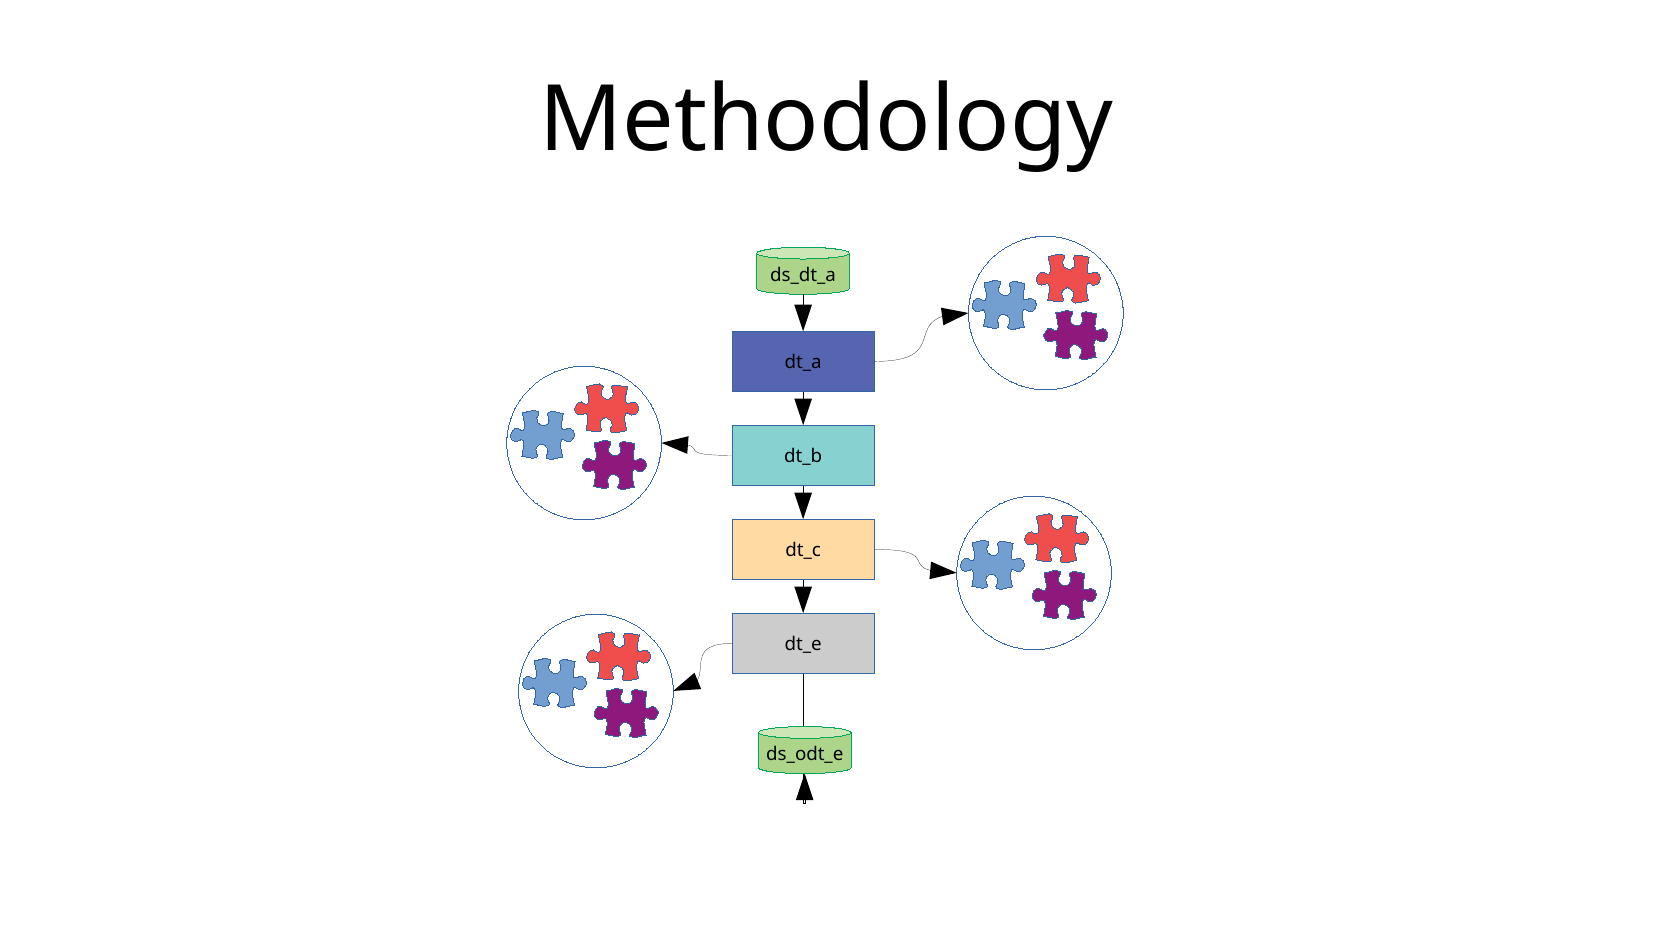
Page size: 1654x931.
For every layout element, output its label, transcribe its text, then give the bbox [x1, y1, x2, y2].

text_box ds_odt_e [758, 733, 852, 774]
text_box [972, 280, 1037, 330]
text_box [1032, 570, 1097, 620]
text_box [510, 410, 575, 460]
text_box [522, 658, 587, 708]
text_box [1043, 310, 1108, 360]
title Methodology [82, 37, 1571, 193]
text_box ds_dt_a [756, 254, 850, 295]
text_box [960, 540, 1025, 590]
text_box dt_e [732, 613, 875, 674]
text_box dt_c [732, 519, 875, 580]
text_box [1036, 254, 1101, 304]
text_box [586, 631, 651, 681]
text_box dt_b [732, 425, 875, 486]
text_box [582, 440, 647, 490]
text_box dt_a [732, 331, 875, 392]
text_box [574, 383, 639, 433]
text_box [1024, 513, 1089, 563]
text_box [594, 688, 659, 738]
